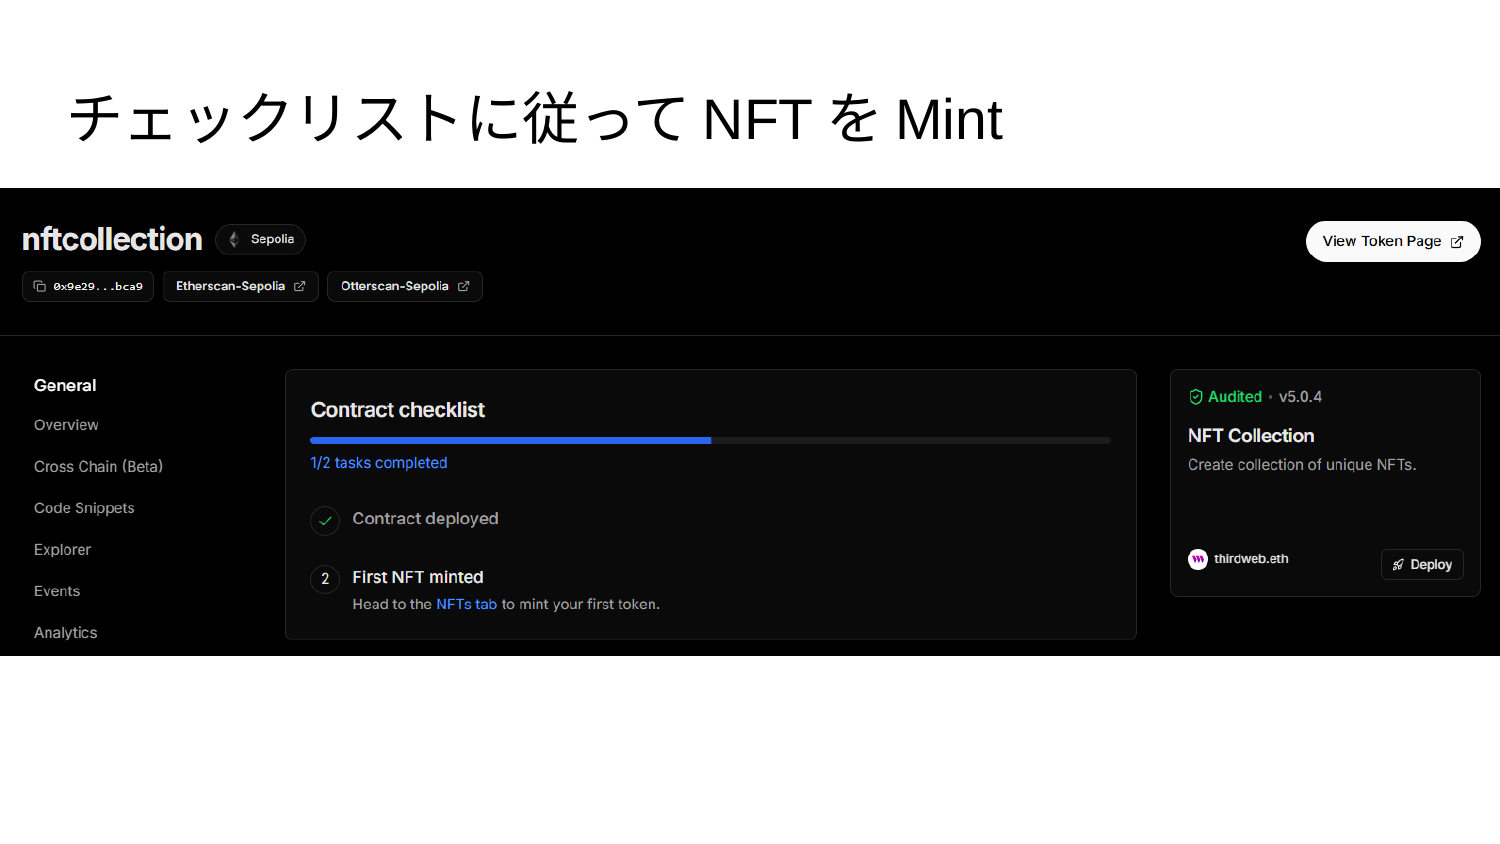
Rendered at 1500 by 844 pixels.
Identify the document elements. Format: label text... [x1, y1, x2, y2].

picture [0, 188, 1500, 656]
title チェックリストに従ってNFTをMint [51, 72, 1449, 167]
